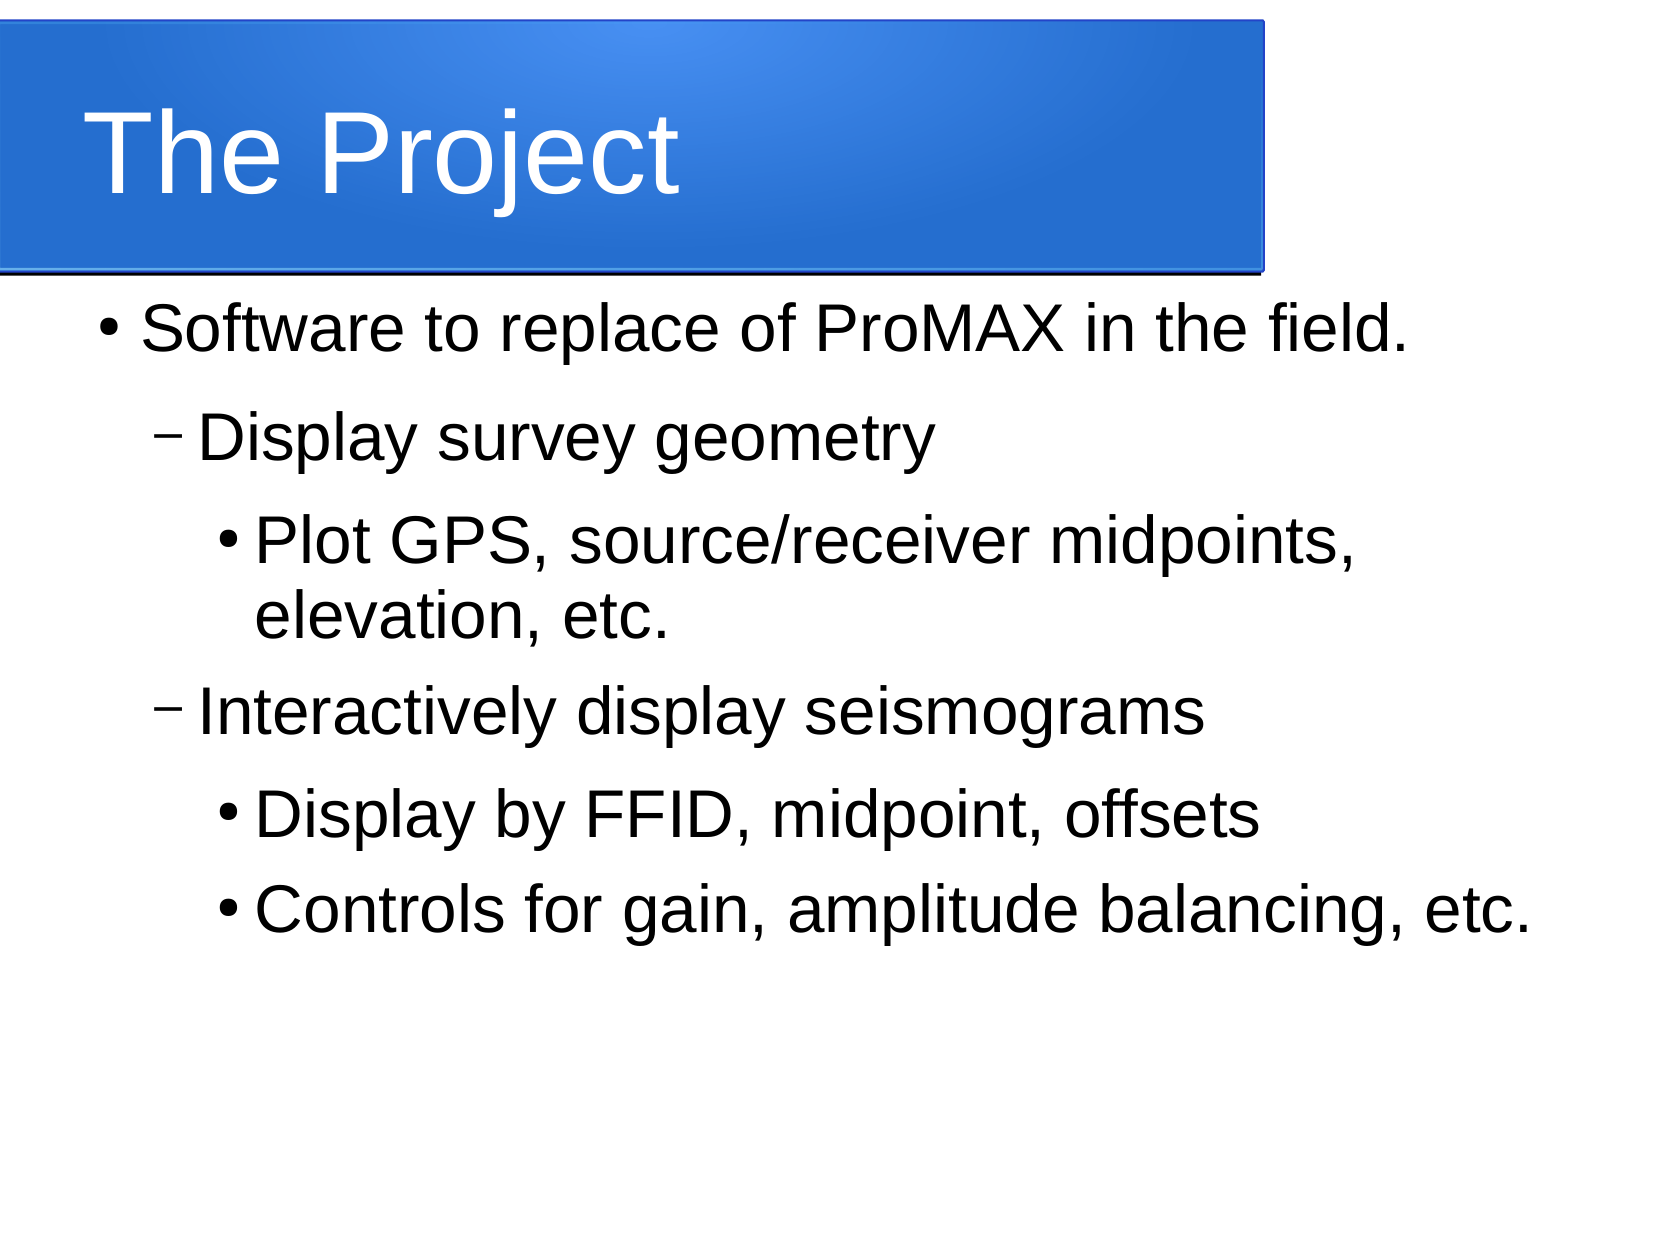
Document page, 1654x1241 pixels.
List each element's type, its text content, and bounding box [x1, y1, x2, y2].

title The Project [82, 49, 1250, 257]
list Software to replace of ProMAX in the field. Display survey geometry Plot GPS, source/receiver midpoints, elevation, etc. Interactively display seismograms Display by FFID, midpoint, offsets Controls for gain, amplitude balancing, etc. [82, 290, 1538, 1010]
